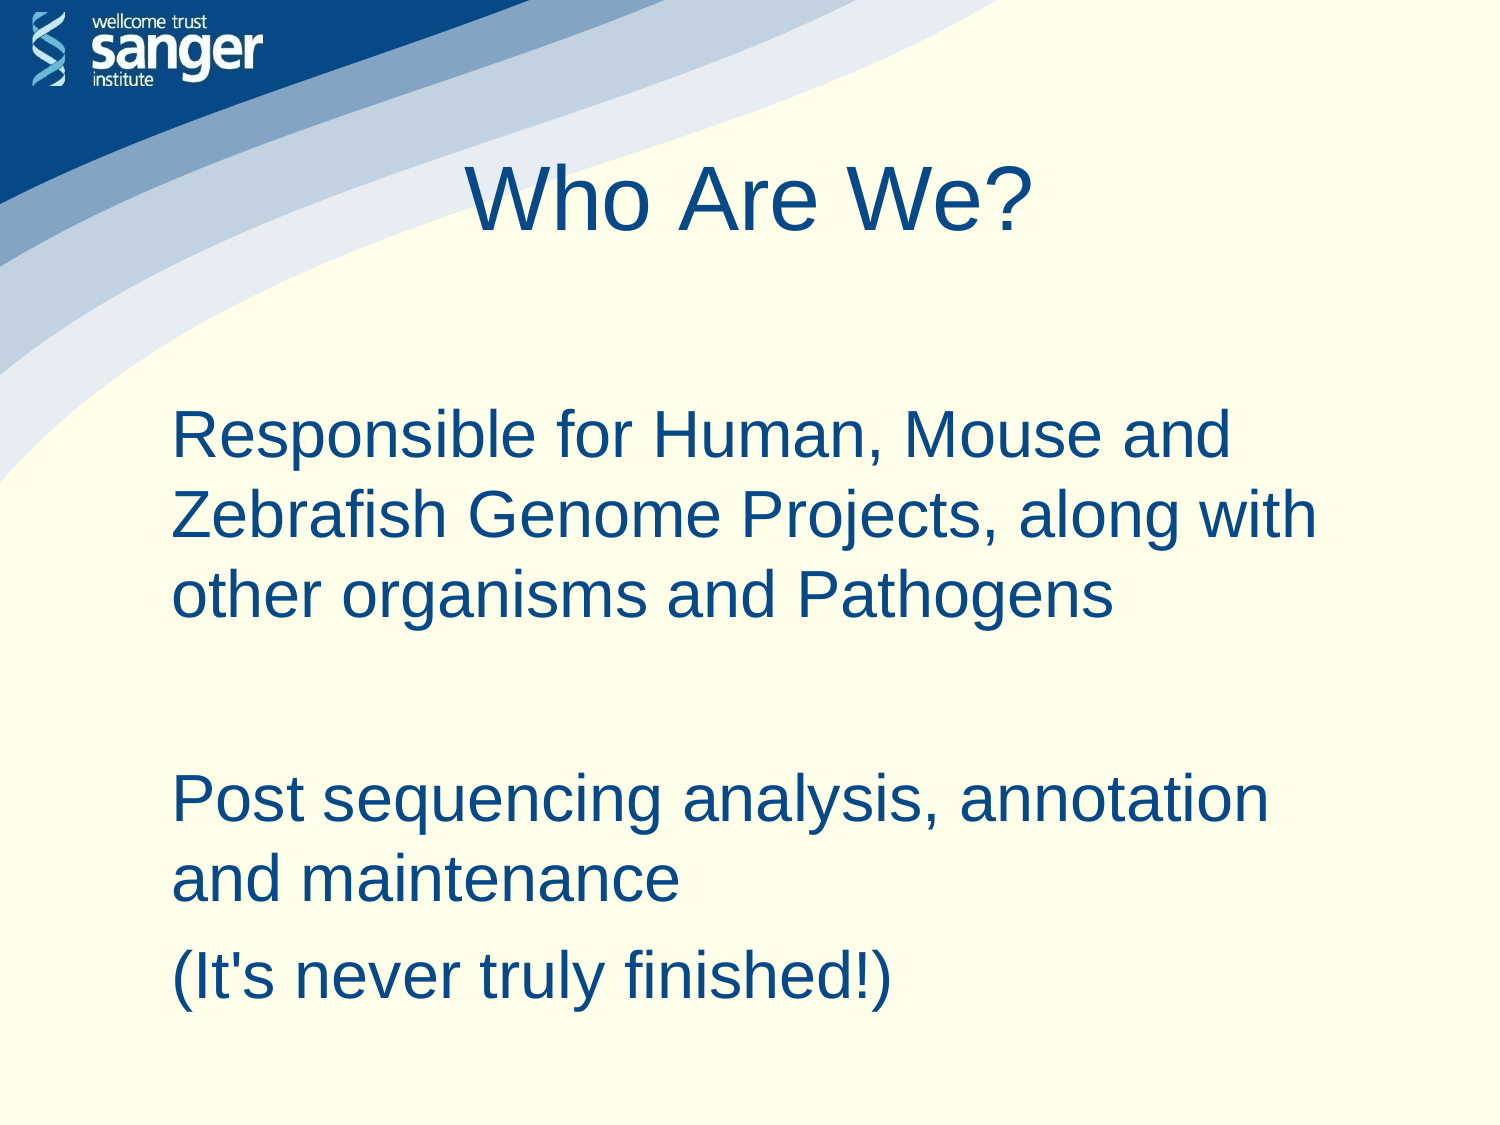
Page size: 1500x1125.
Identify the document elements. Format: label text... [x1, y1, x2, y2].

title Who Are We? [112, 75, 1388, 312]
picture [12, 12, 263, 86]
list Responsible for Human, Mouse and Zebrafish Genome Projects, along with other organisms and Pathogens Post sequencing analysis, annotation and maintenance (It's never truly finished!) [100, 383, 1376, 1059]
